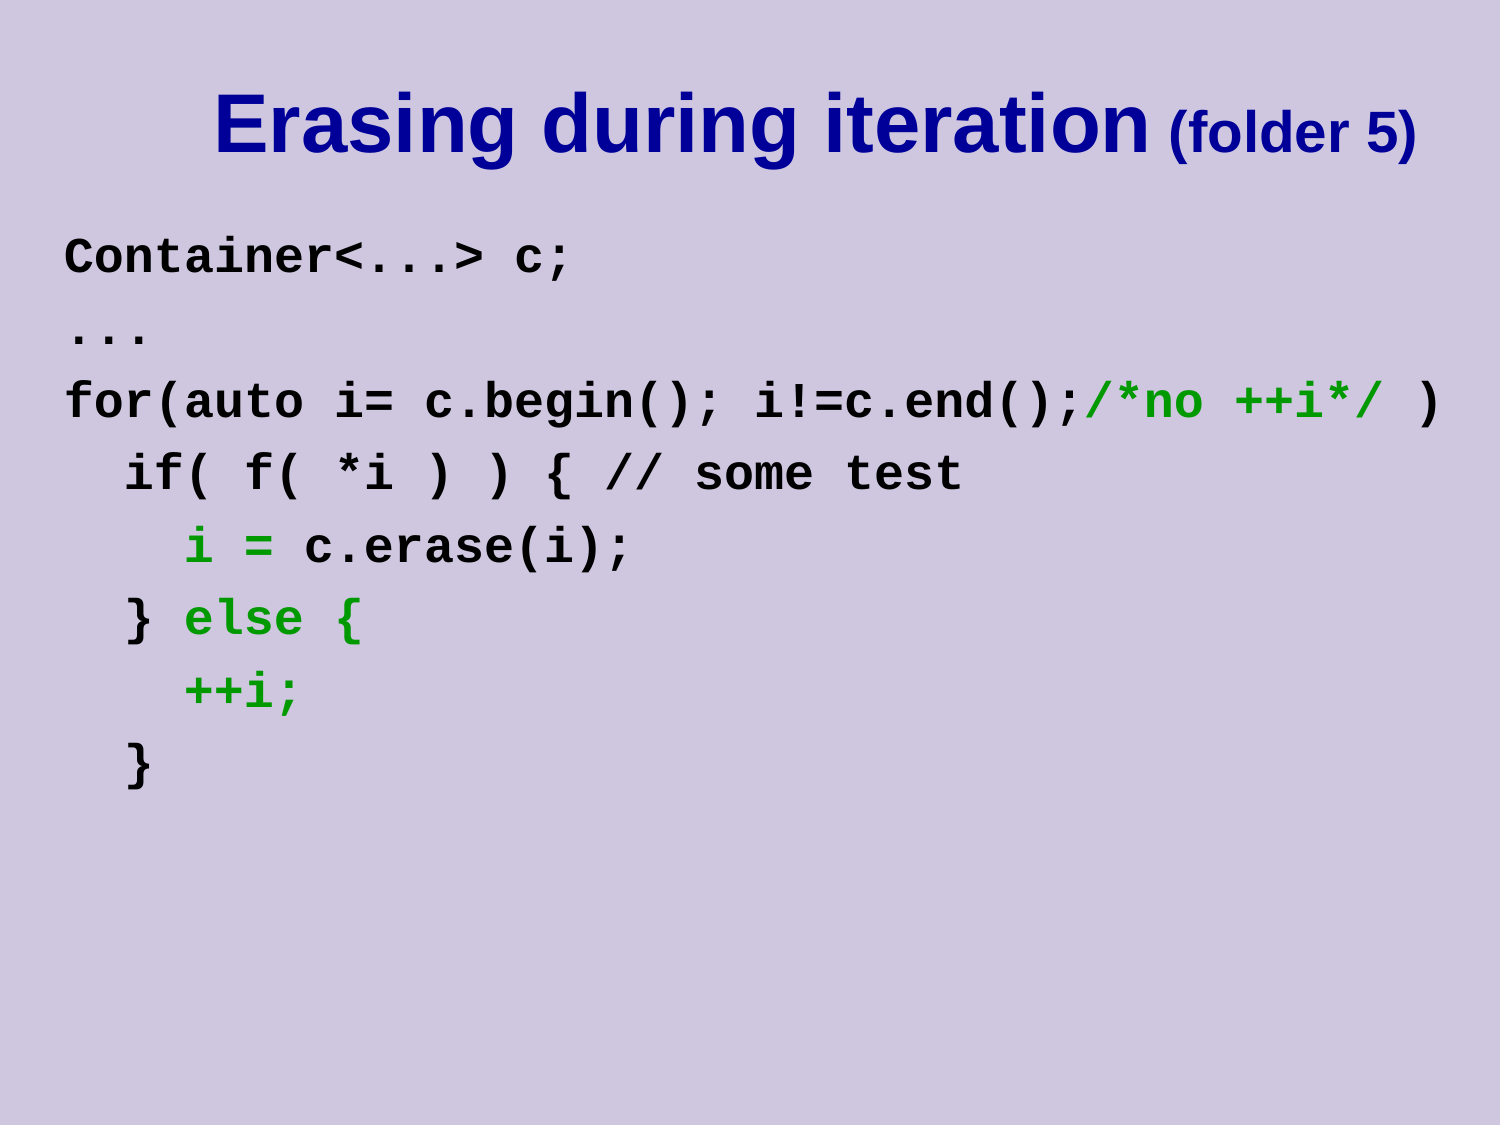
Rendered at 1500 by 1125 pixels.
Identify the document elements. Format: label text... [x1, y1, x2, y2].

list Container<...> c; ... for(auto i= c.begin(); i!=c.end();/*no ++i*/ ) if( f( *i ) ) { // some test i = c.erase(i); } else { ++i; } [49, 215, 1468, 1125]
title Erasing during iteration (folder 5) [198, 17, 1468, 215]
